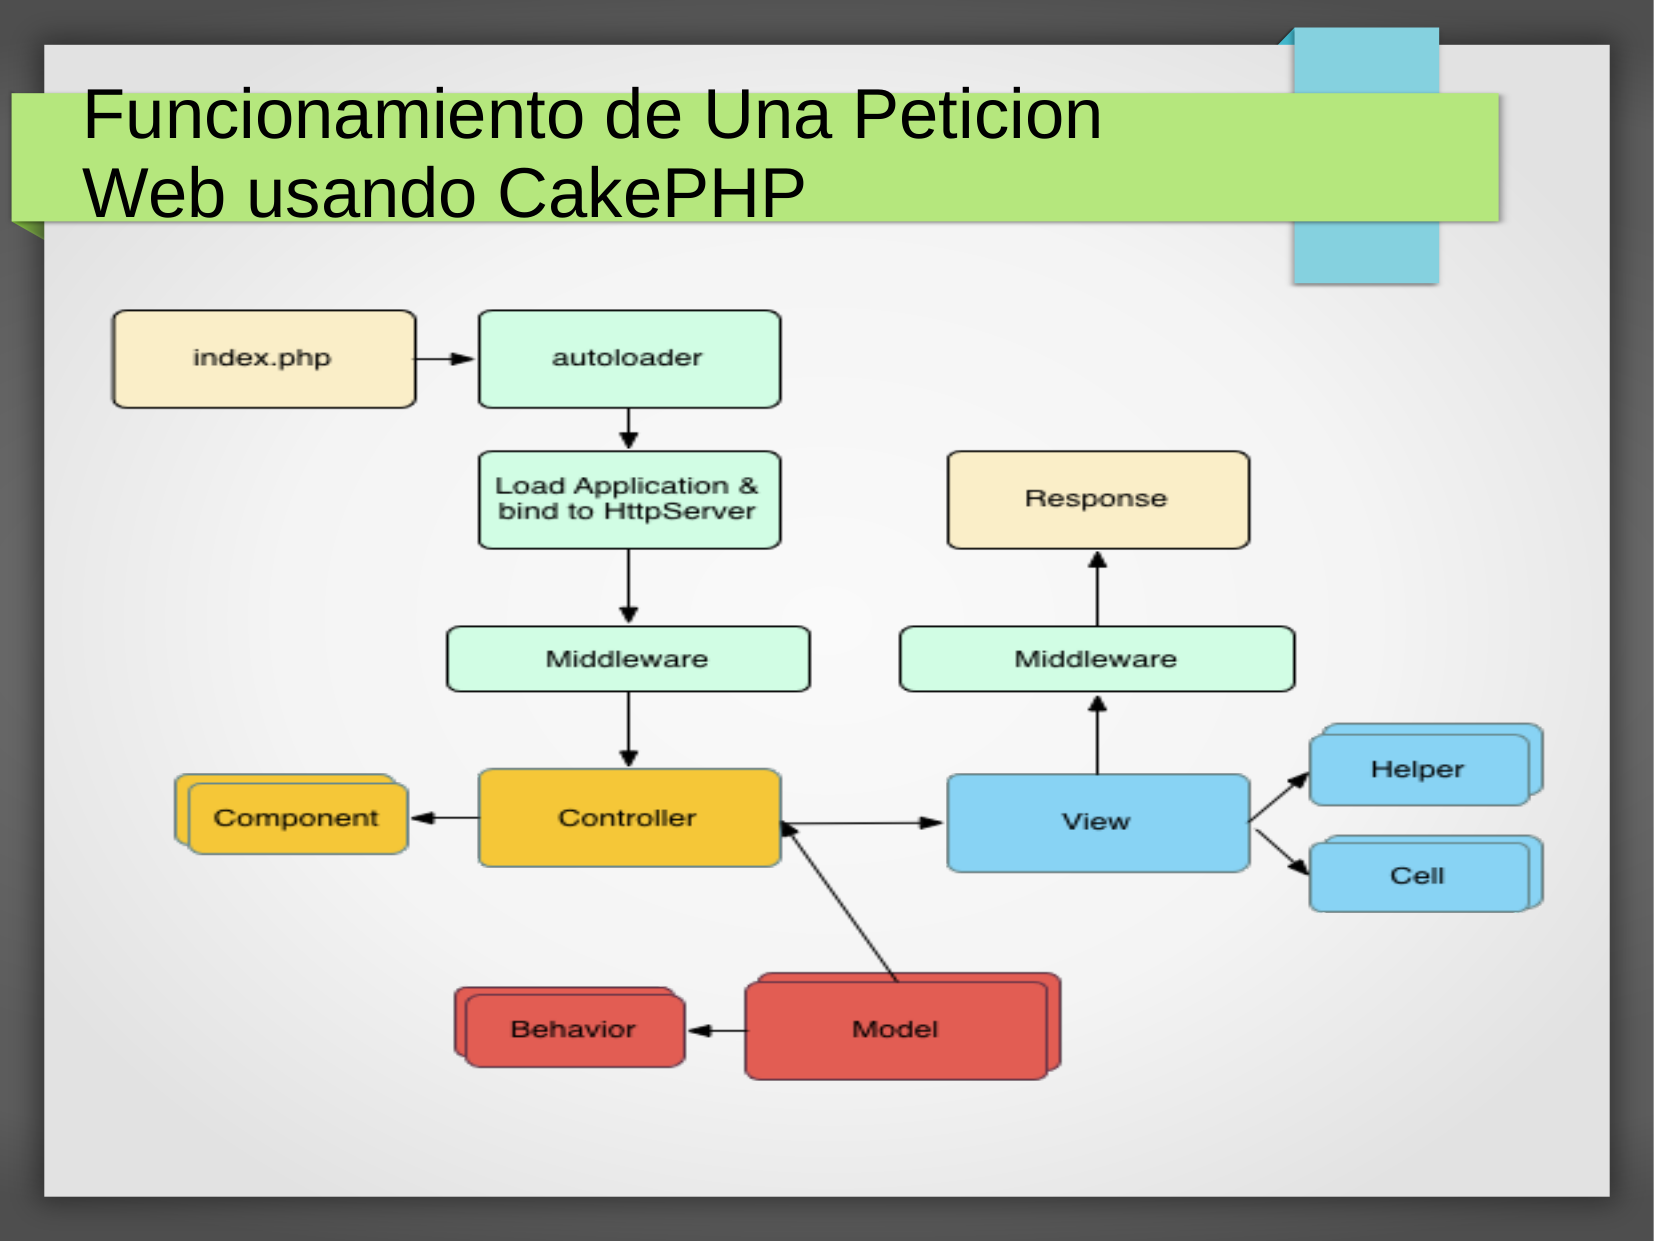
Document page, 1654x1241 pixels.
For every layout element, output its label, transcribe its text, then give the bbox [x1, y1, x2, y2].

title Funcionamiento de Una Peticion Web usando CakePHP [82, 74, 1264, 233]
picture [0, 0, 1654, 1241]
